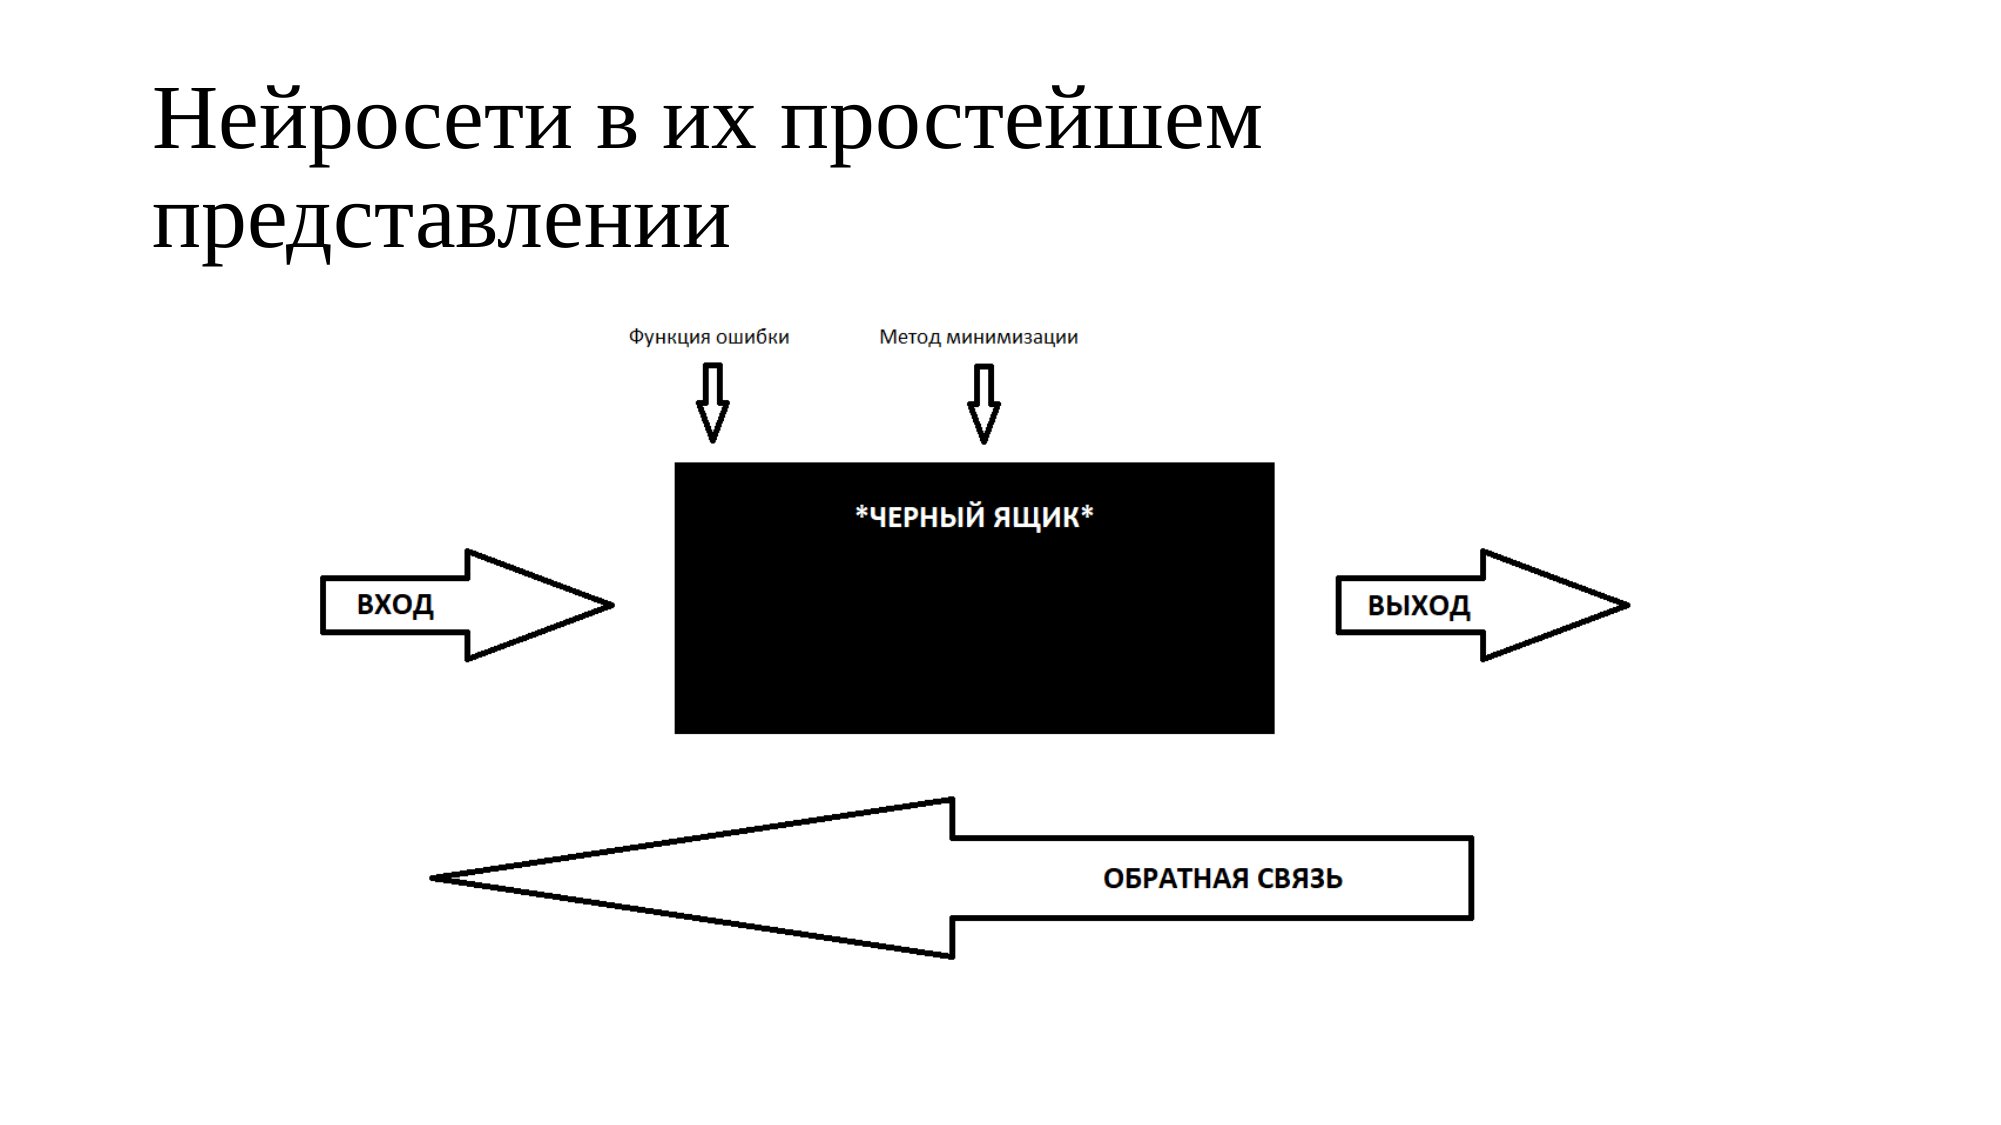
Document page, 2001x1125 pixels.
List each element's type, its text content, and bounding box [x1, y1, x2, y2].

title Нейросети в их простейшем представлении [137, 59, 1863, 278]
picture [292, 299, 1708, 1014]
